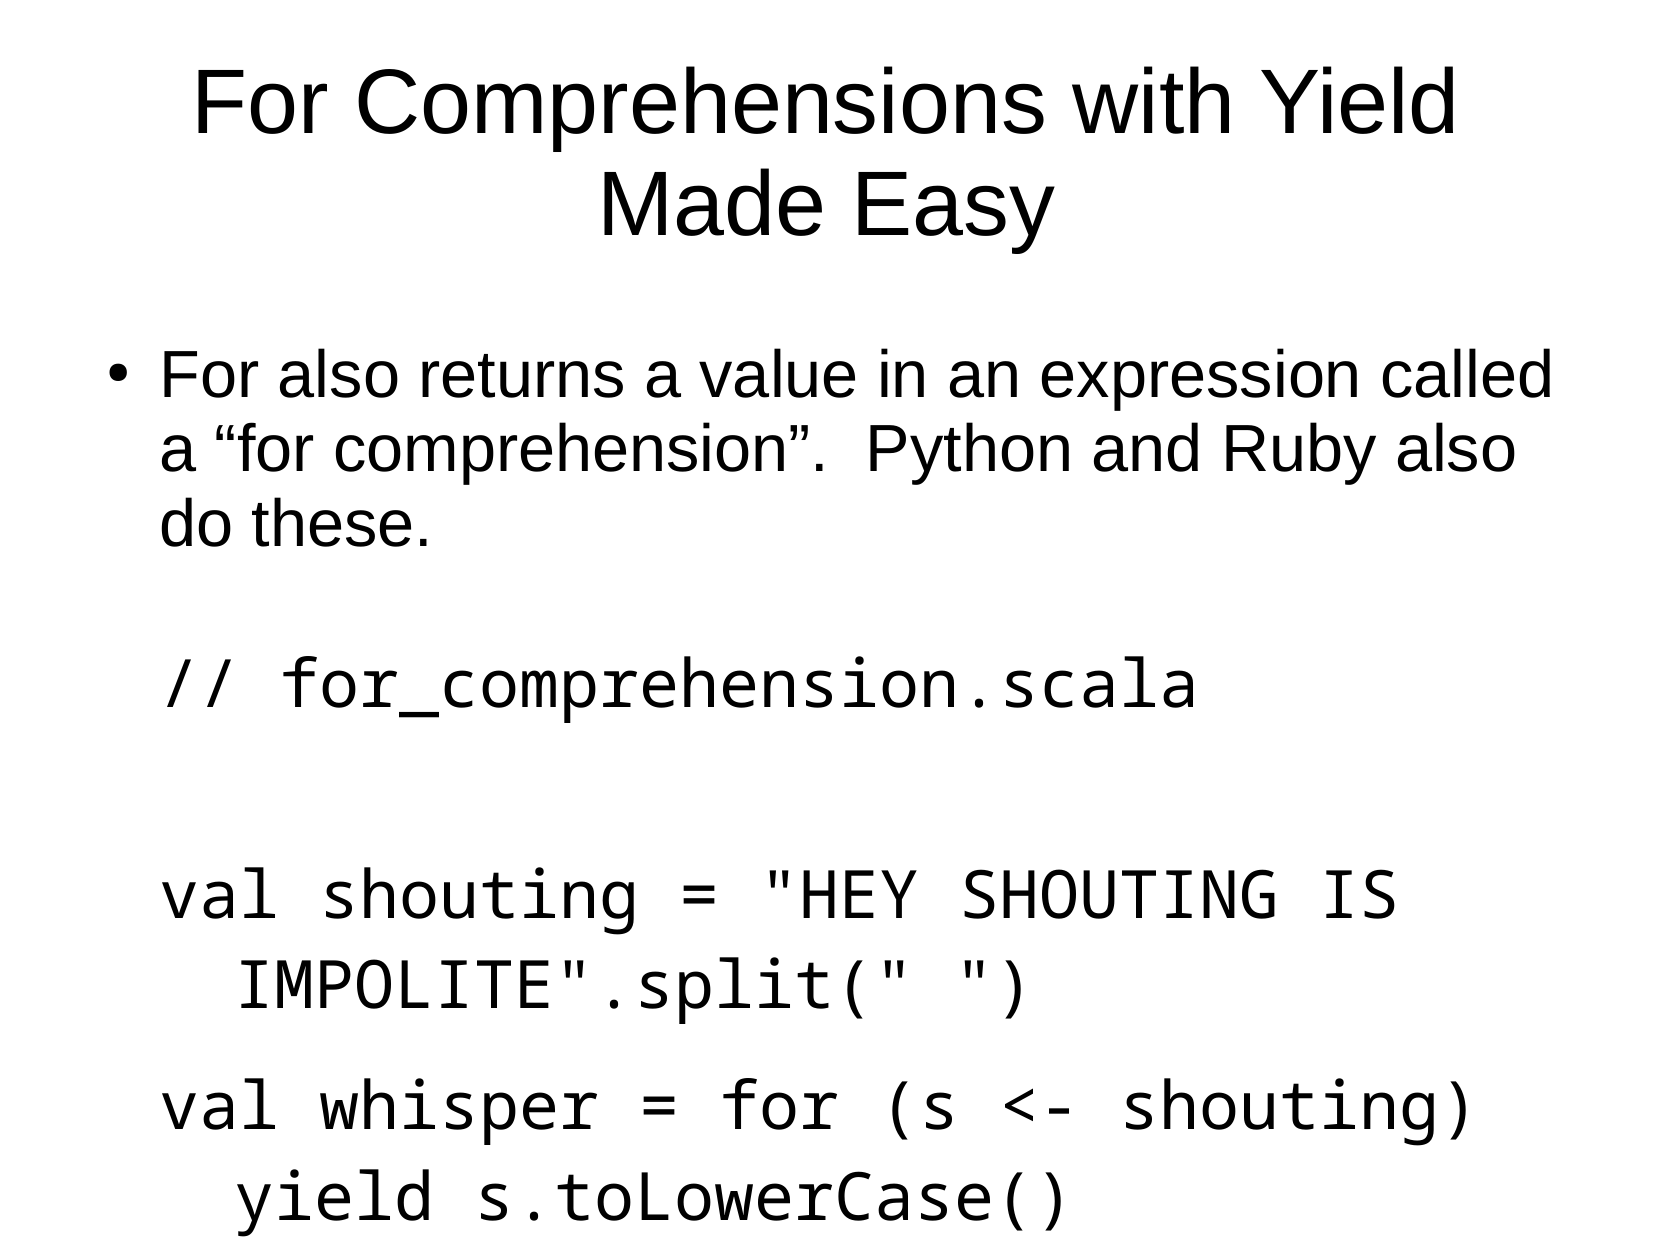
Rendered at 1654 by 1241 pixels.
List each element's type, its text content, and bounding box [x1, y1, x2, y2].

list For also returns a value in an expression called a “for comprehension”. Python and Ruby also do these. // for_comprehension.scala val shouting = "HEY SHOUTING IS IMPOLITE".split(" ") val whisper = for (s <- shouting) yield s.toLowerCase() [88, 336, 1577, 1056]
title For Comprehensions with Yield Made Easy [82, 49, 1571, 257]
